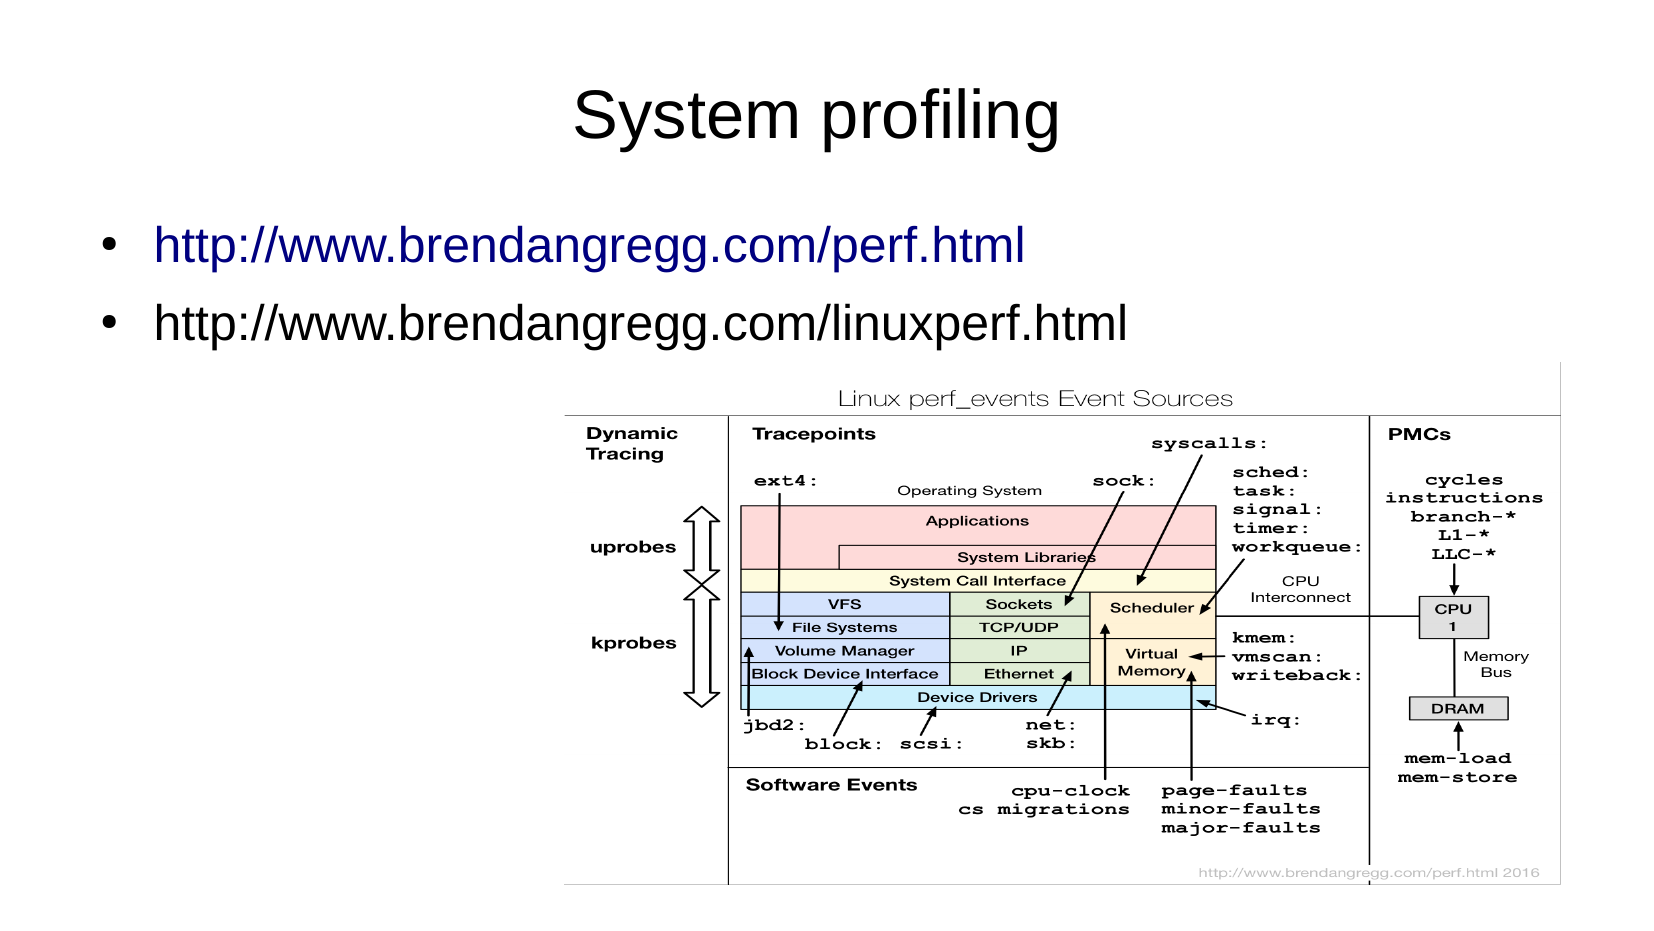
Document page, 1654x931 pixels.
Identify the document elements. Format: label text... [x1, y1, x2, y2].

picture [564, 362, 1561, 886]
title System profiling [82, 37, 1571, 193]
list http://www.brendangregg.com/perf.html http://www.brendangregg.com/linuxperf.html [82, 217, 1571, 758]
